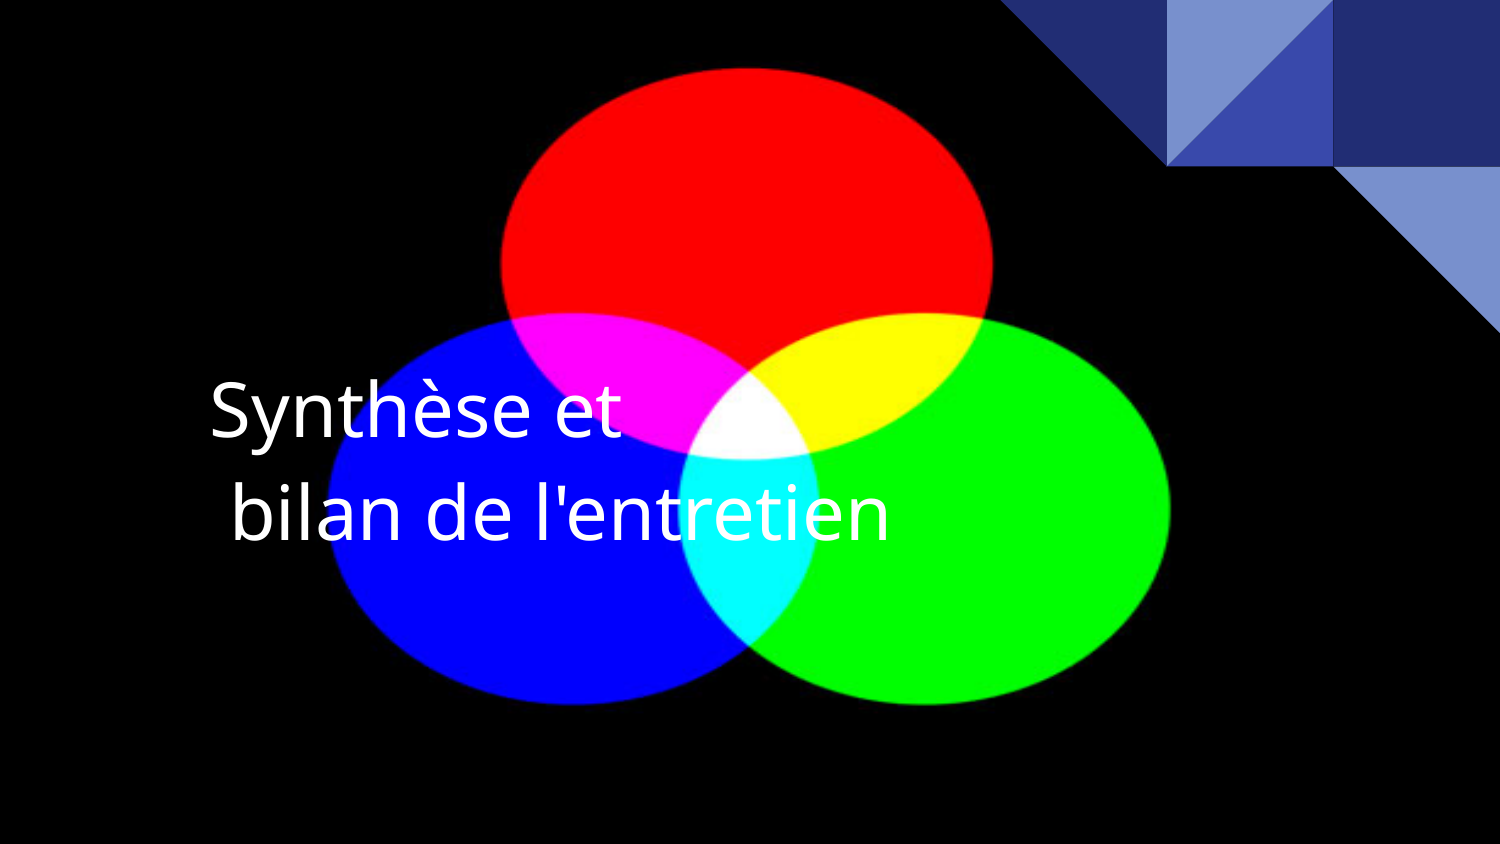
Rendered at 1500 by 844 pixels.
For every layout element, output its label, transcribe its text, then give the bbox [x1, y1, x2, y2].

title Synthèse et bilan de l'entretien [194, 340, 1251, 682]
picture [0, 0, 1500, 844]
